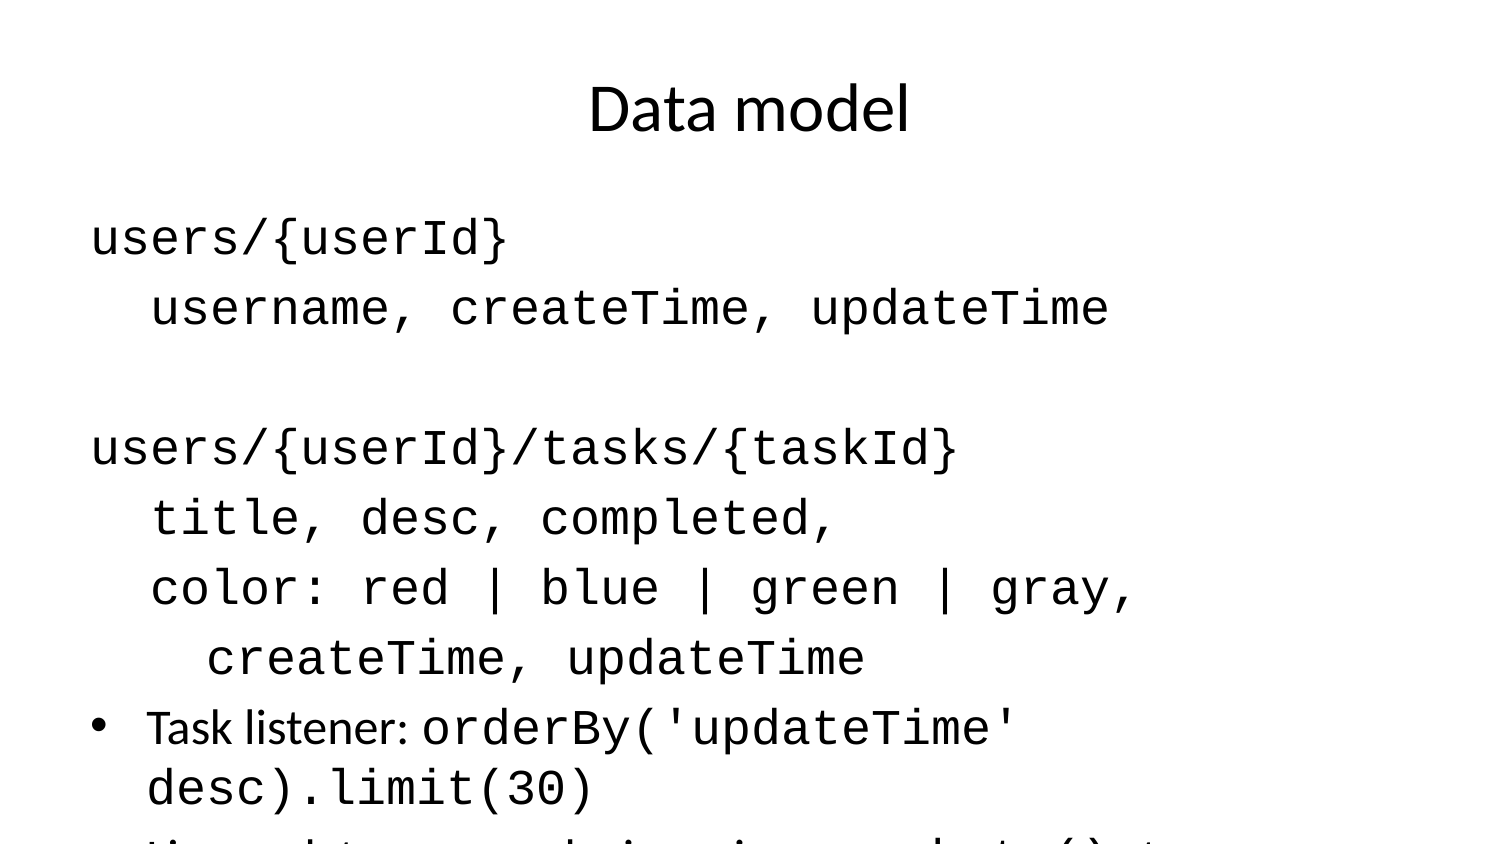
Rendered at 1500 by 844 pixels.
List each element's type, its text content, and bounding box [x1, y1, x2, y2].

list users/{userId} username, createTime, updateTime users/{userId}/tasks/{taskId} title, desc, completed, color: red | blue | green | gray, createTime, updateTime Task listener: orderBy('updateTime' desc).limit(30) Live updates across devices via snapshots() stream [75, 196, 1425, 754]
title Data model [75, 33, 1425, 175]
